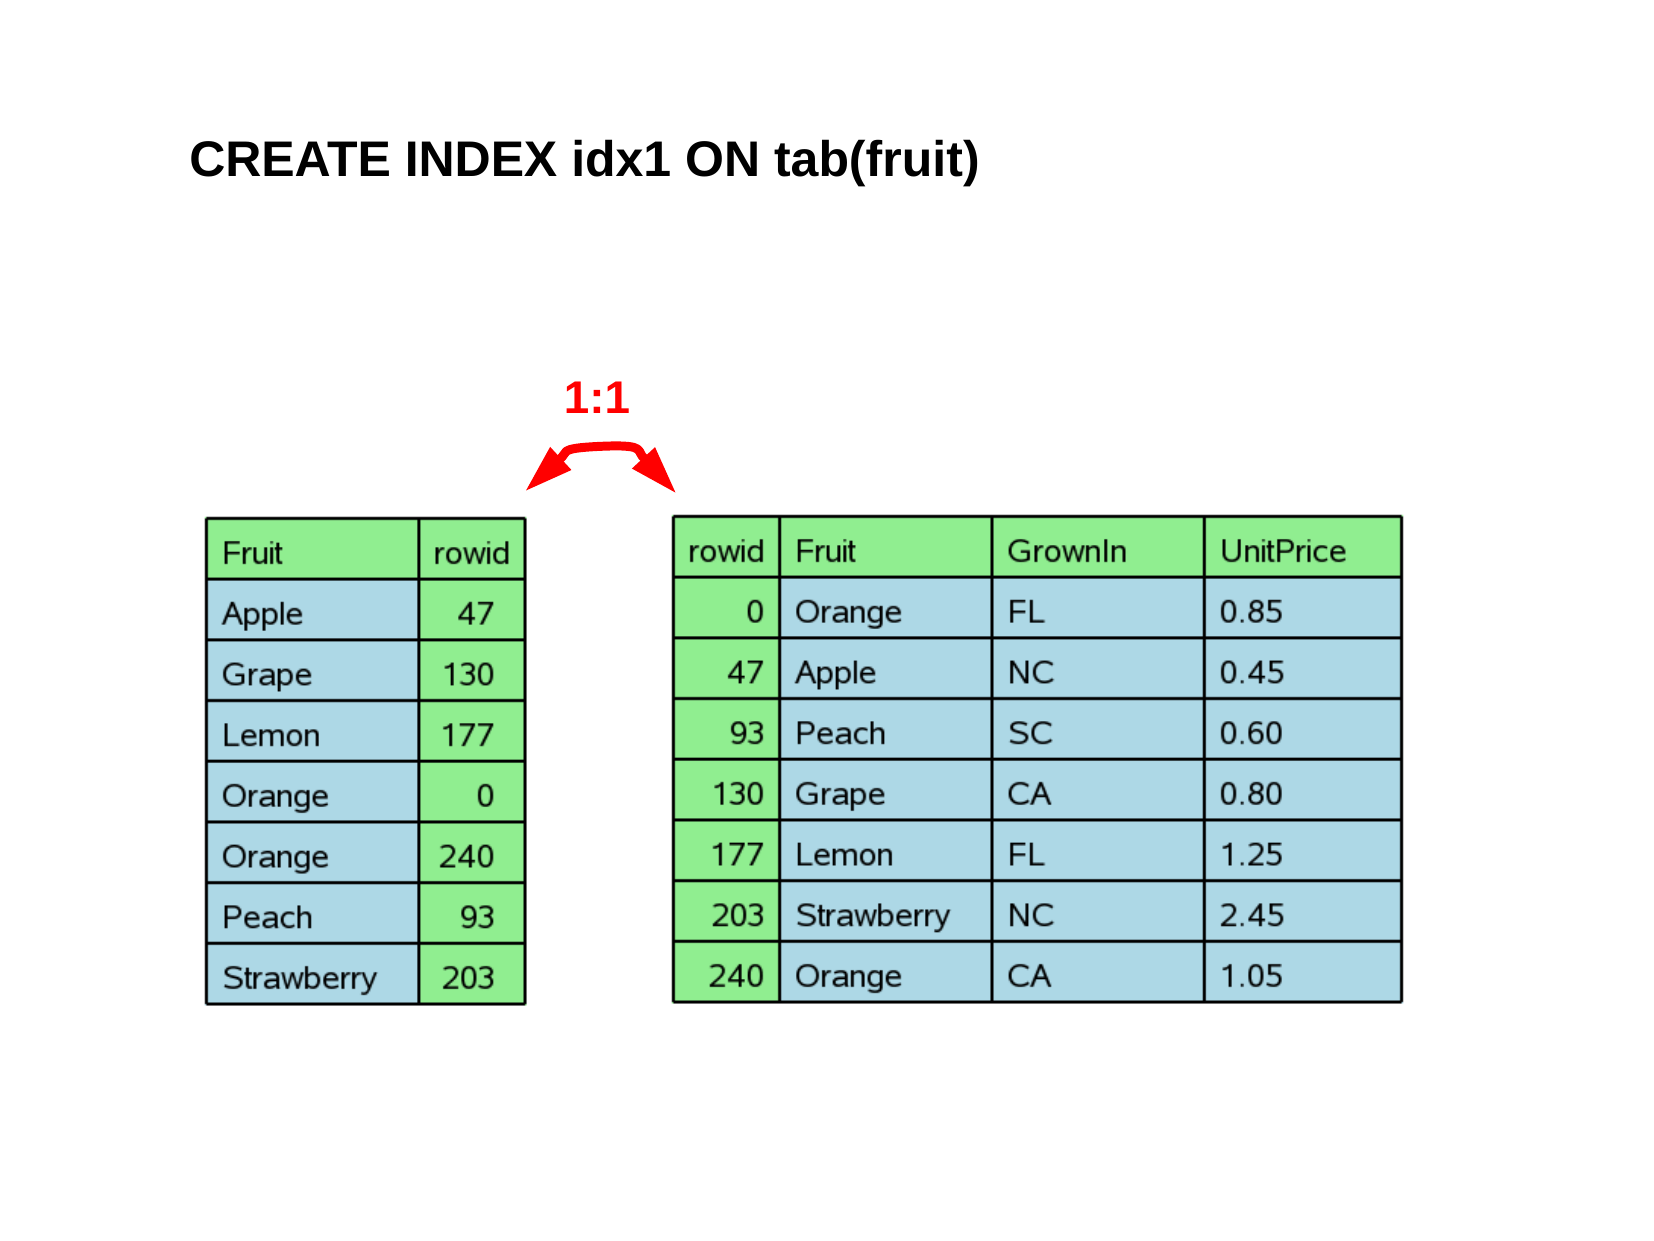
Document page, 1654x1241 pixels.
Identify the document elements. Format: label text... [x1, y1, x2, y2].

picture [190, 502, 542, 1021]
text_box 1:1 [549, 364, 646, 432]
picture [657, 500, 1417, 1019]
text_box CREATE INDEX idx1 ON tab(fruit) [174, 124, 996, 197]
